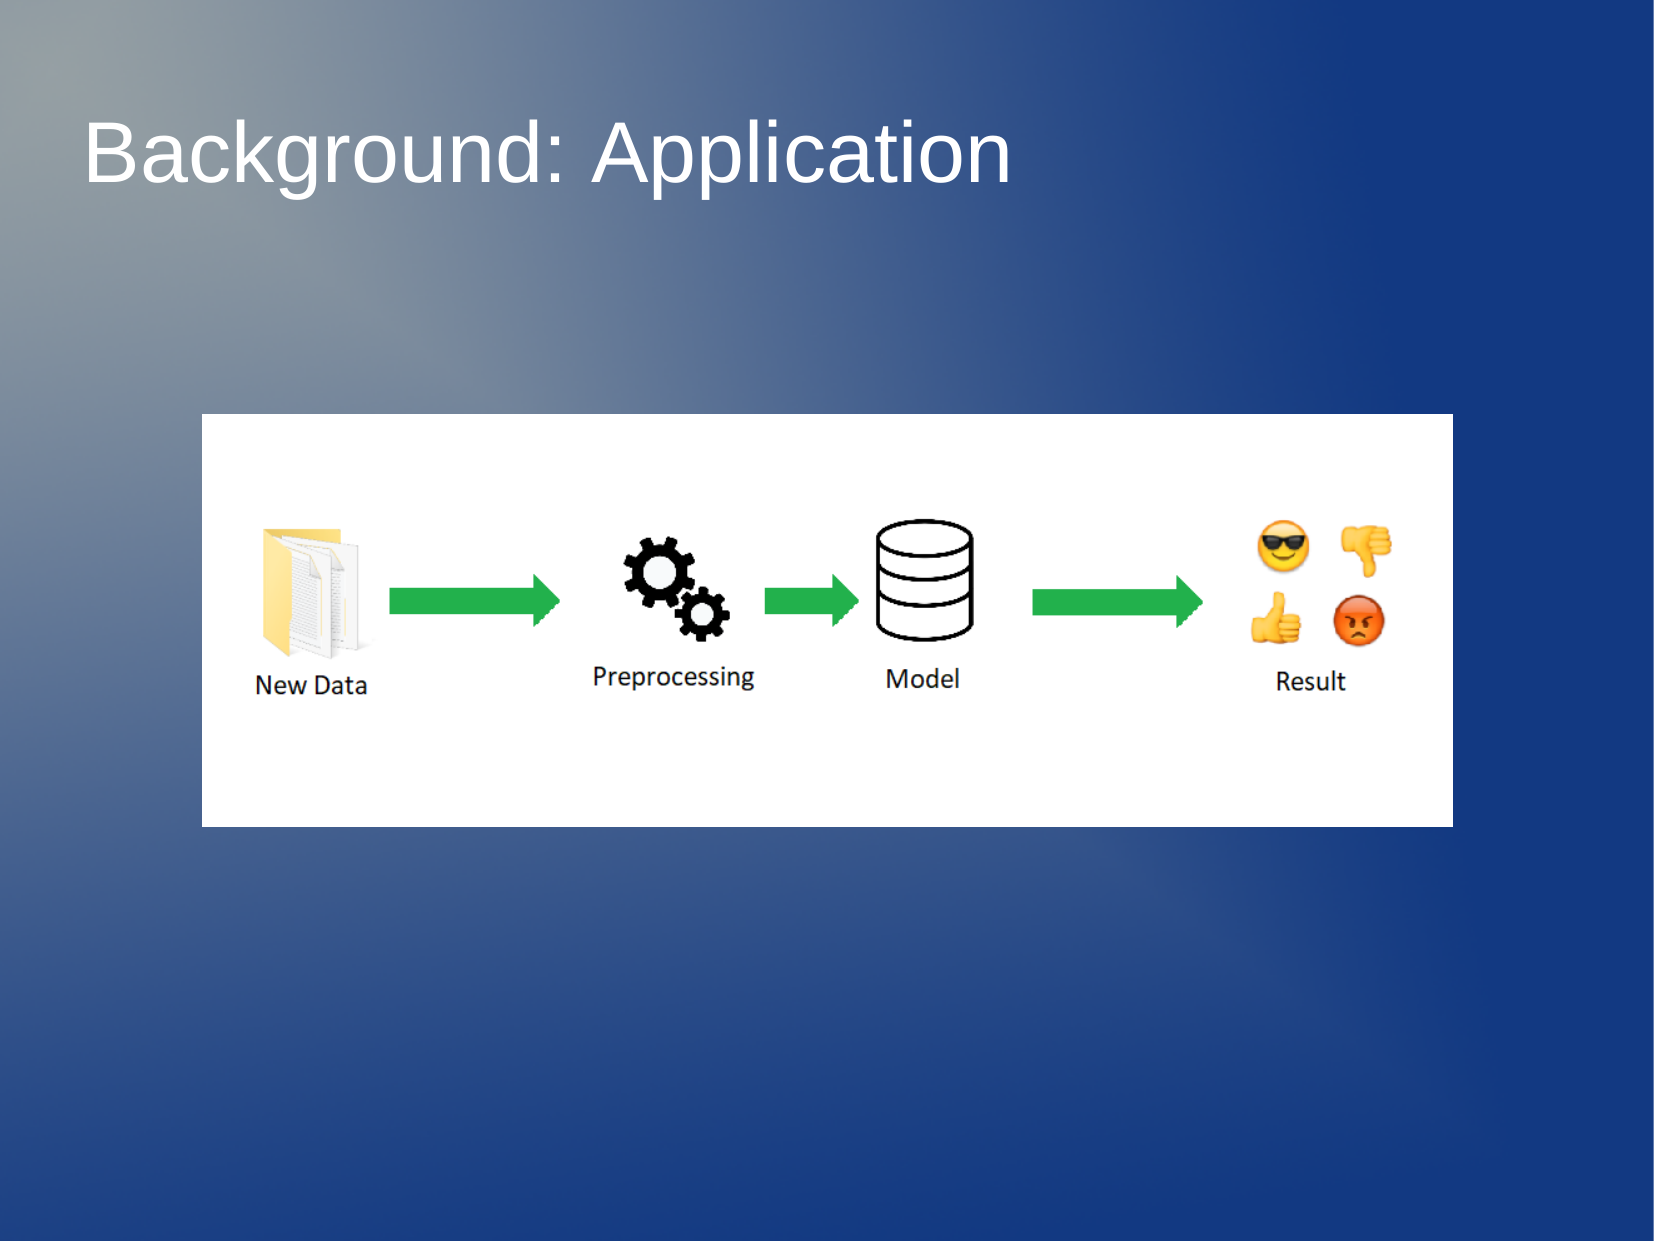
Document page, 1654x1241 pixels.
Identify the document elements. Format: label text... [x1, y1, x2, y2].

title Background: Application [82, 49, 1571, 257]
picture [0, 0, 1654, 1241]
